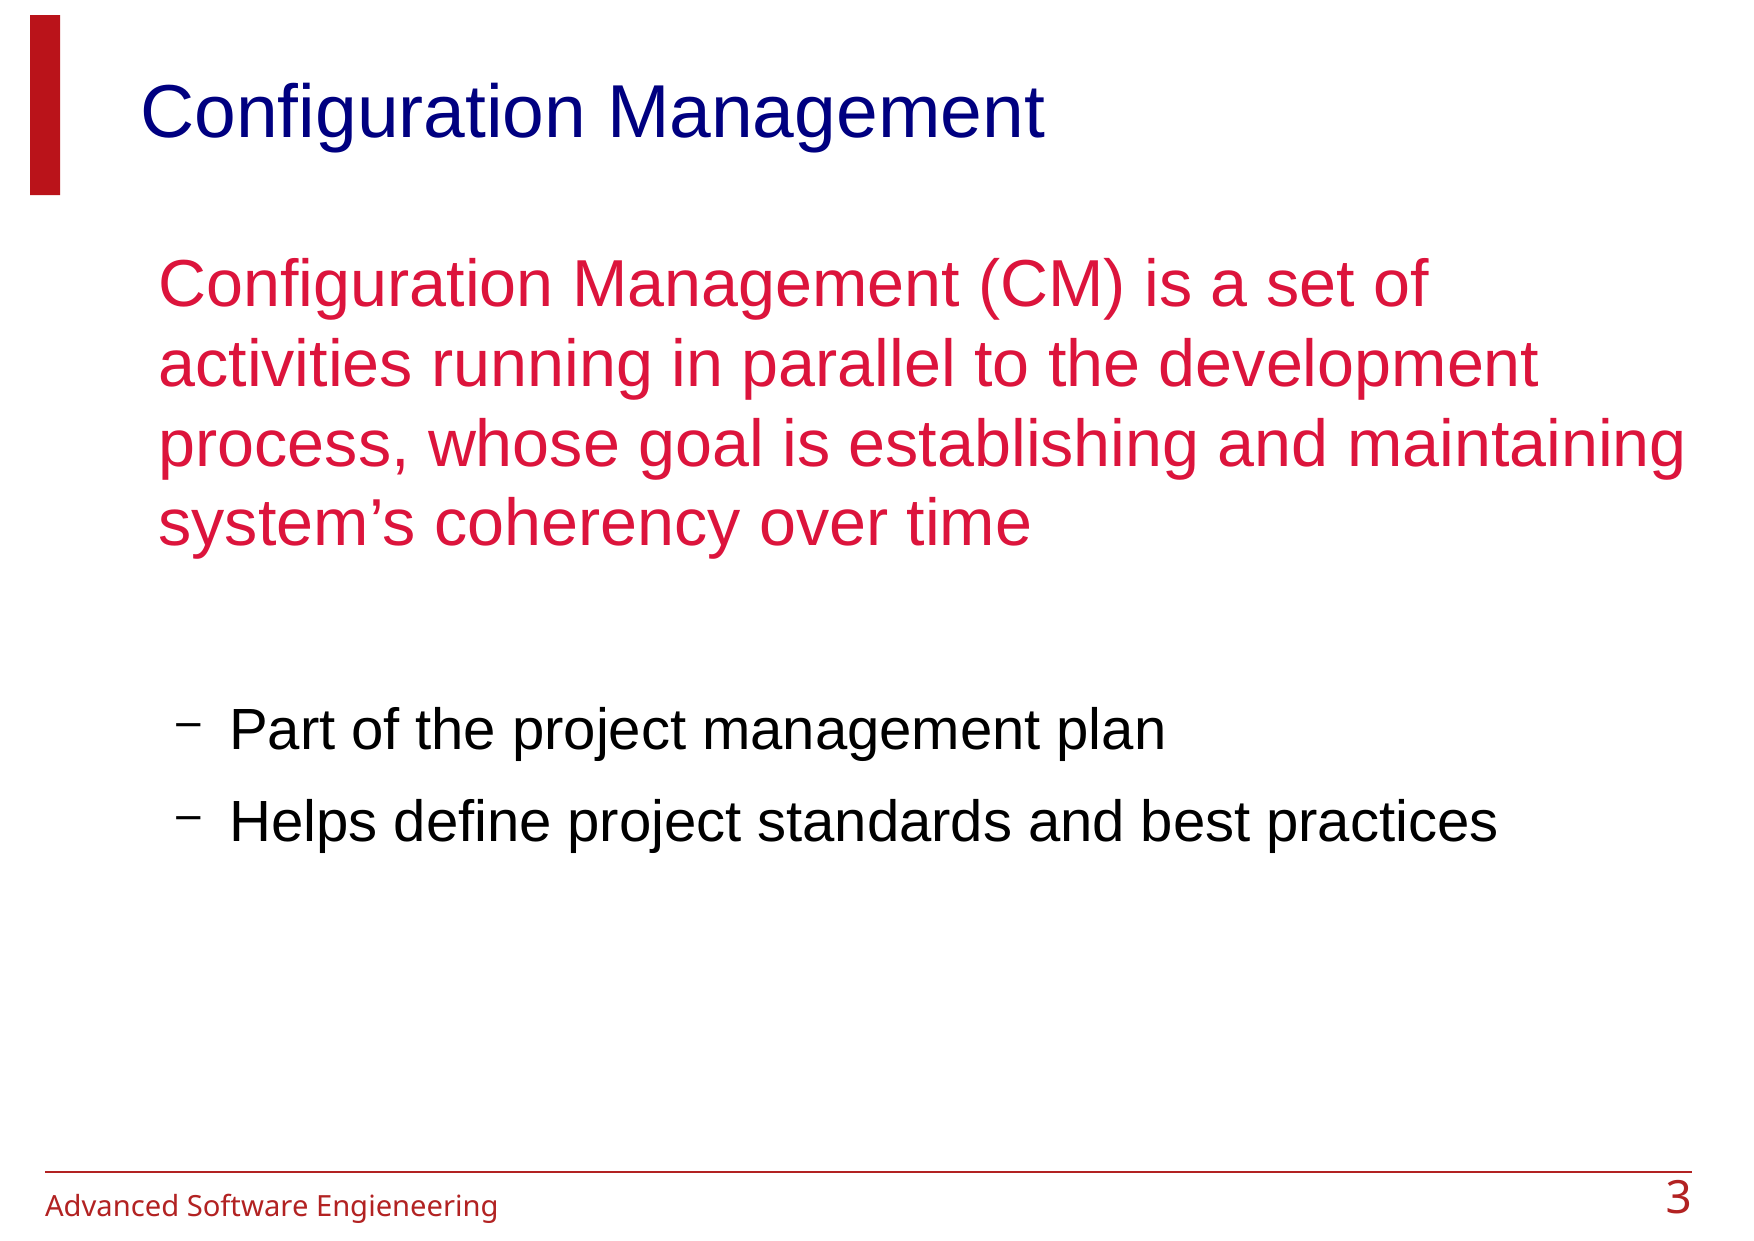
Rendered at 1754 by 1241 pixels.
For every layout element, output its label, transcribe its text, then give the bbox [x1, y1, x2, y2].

title Configuration Management [90, 19, 1726, 196]
list Configuration Management (CM) is a set of activities running in parallel to the development process, whose goal is establishing and maintaining system’s coherency over time Part of the project management plan Helps define project standards and best practices [87, 240, 1696, 1081]
